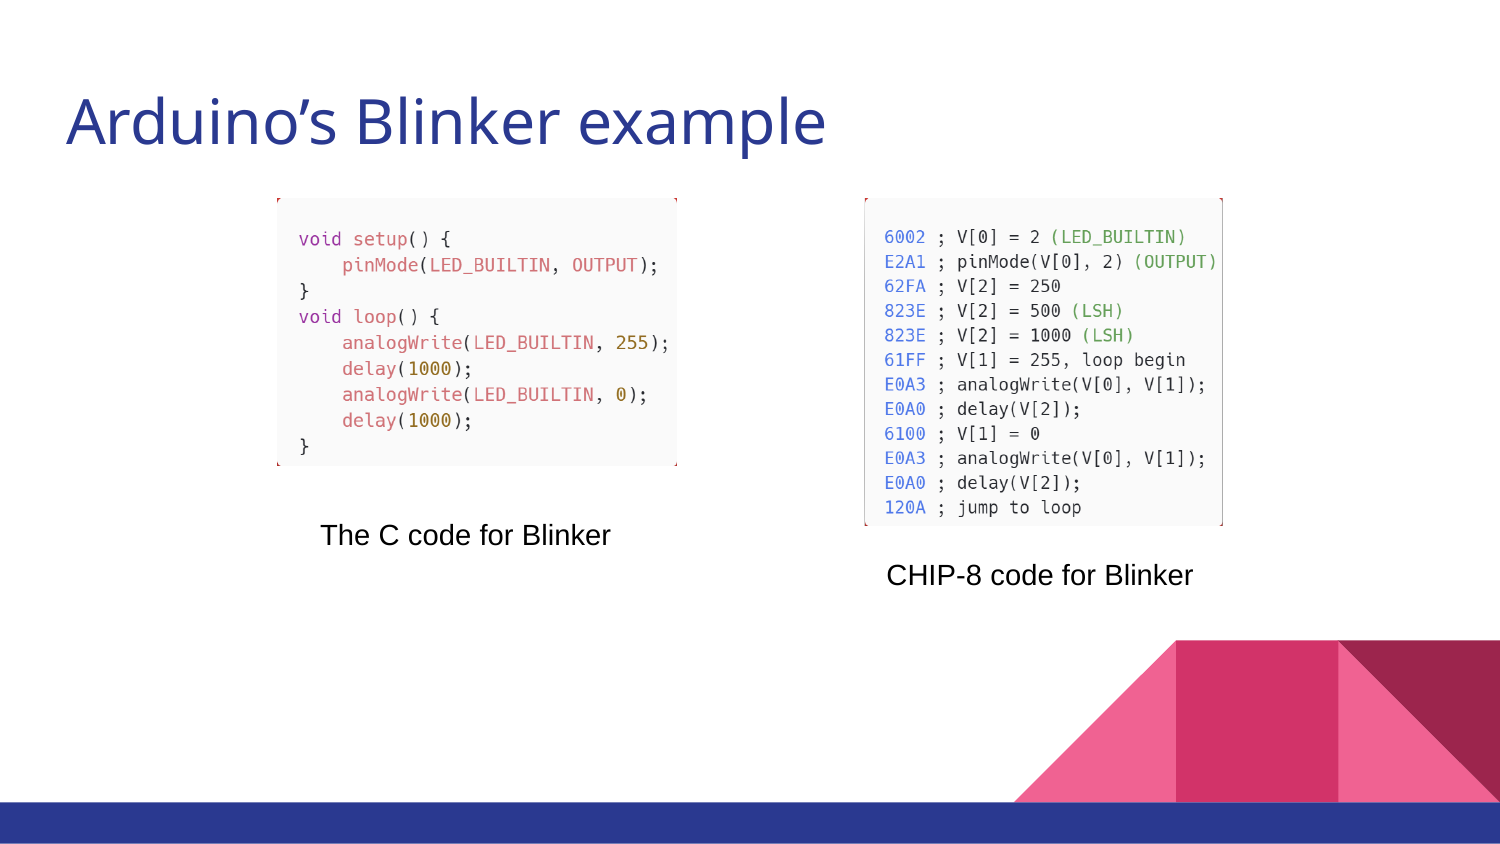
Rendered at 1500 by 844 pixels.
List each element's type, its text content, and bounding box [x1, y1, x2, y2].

picture [277, 198, 677, 466]
text_box CHIP-8 code for Blinker [871, 541, 1216, 607]
text_box Arduino’s Blinker example [51, 67, 1449, 167]
text_box The C code for Blinker [305, 501, 649, 567]
picture [864, 198, 1223, 527]
